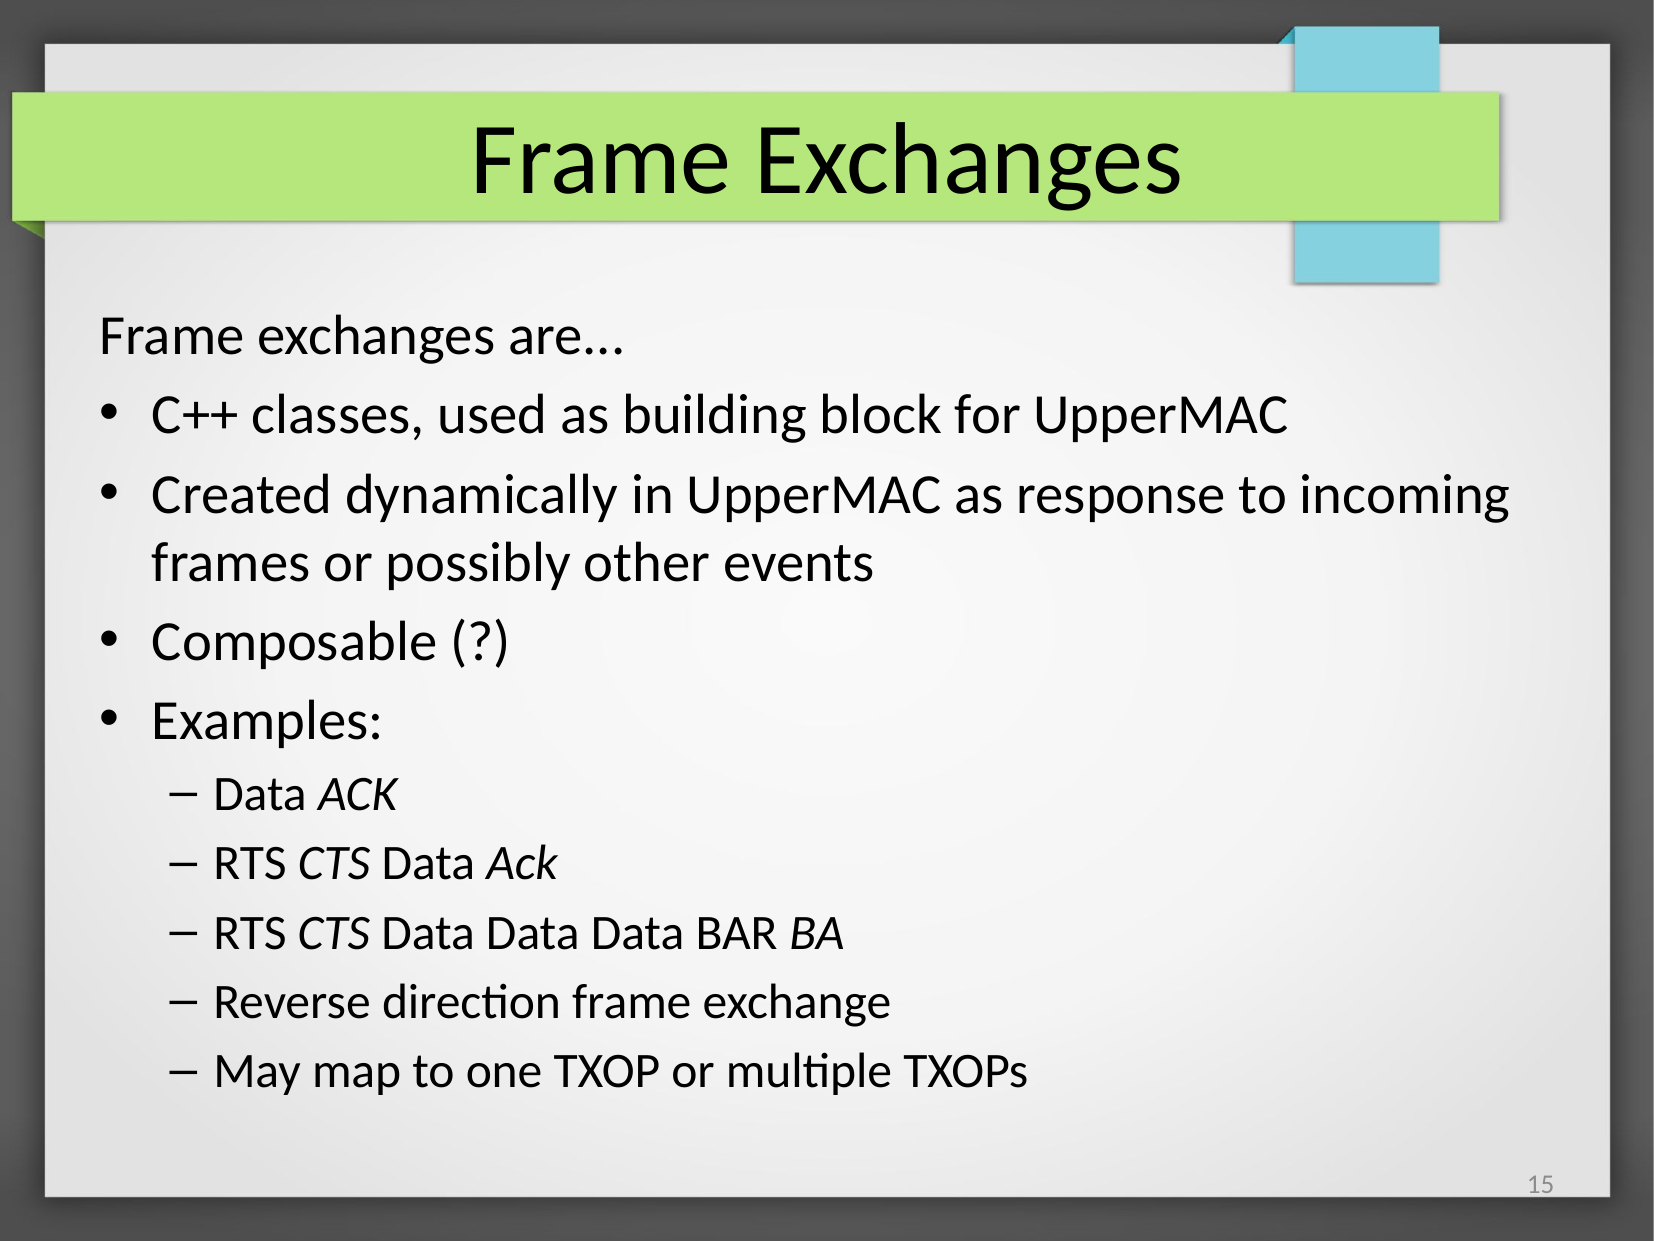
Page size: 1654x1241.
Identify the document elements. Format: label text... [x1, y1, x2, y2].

list Frame exchanges are... C++ classes, used as building block for UpperMAC Created dynamically in UpperMAC as response to incoming frames or possibly other events Composable (?) Examples: Data ACK RTS CTS Data Ack RTS CTS Data Data Data BAR BA Reverse direction frame exchange May map to one TXOP or multiple TXOPs [82, 289, 1571, 1108]
picture [0, 0, 1654, 1241]
title Frame Exchanges [82, 49, 1571, 257]
slide_number <number> [1185, 1149, 1571, 1216]
